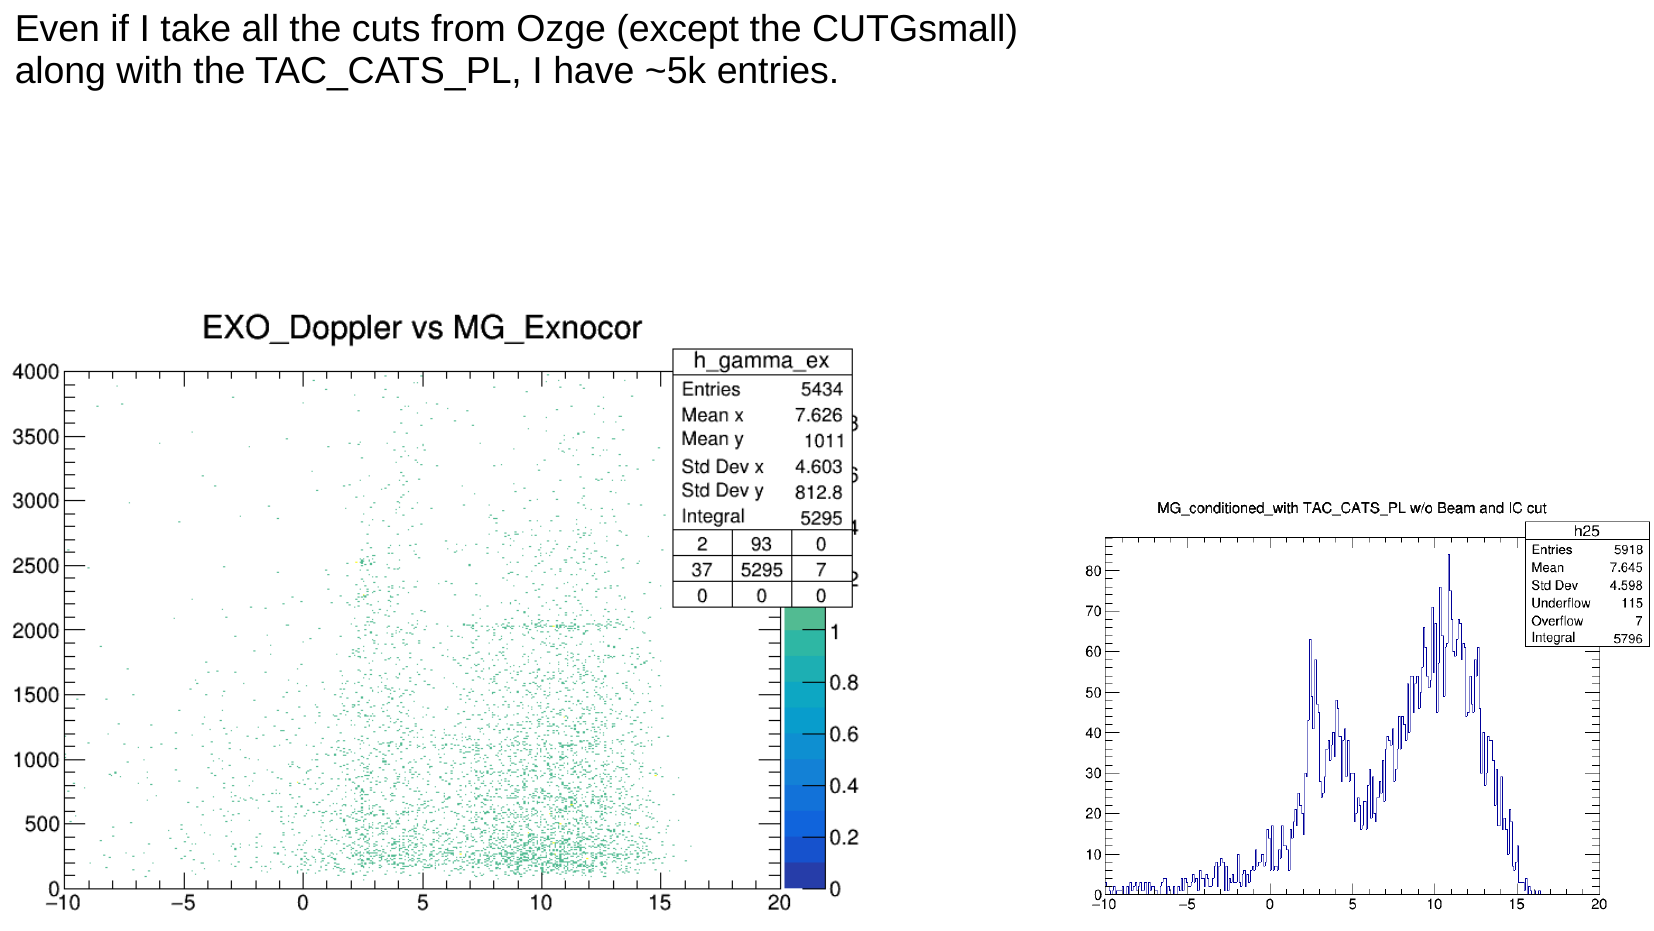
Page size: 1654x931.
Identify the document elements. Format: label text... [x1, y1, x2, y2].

picture [9, 307, 863, 931]
picture [1061, 494, 1651, 925]
text_box Even if I take all the cuts from Ozge (except the CUTGsmall) along with the TAC_CATS_PL, I have ~5k entries. [0, 0, 1126, 99]
